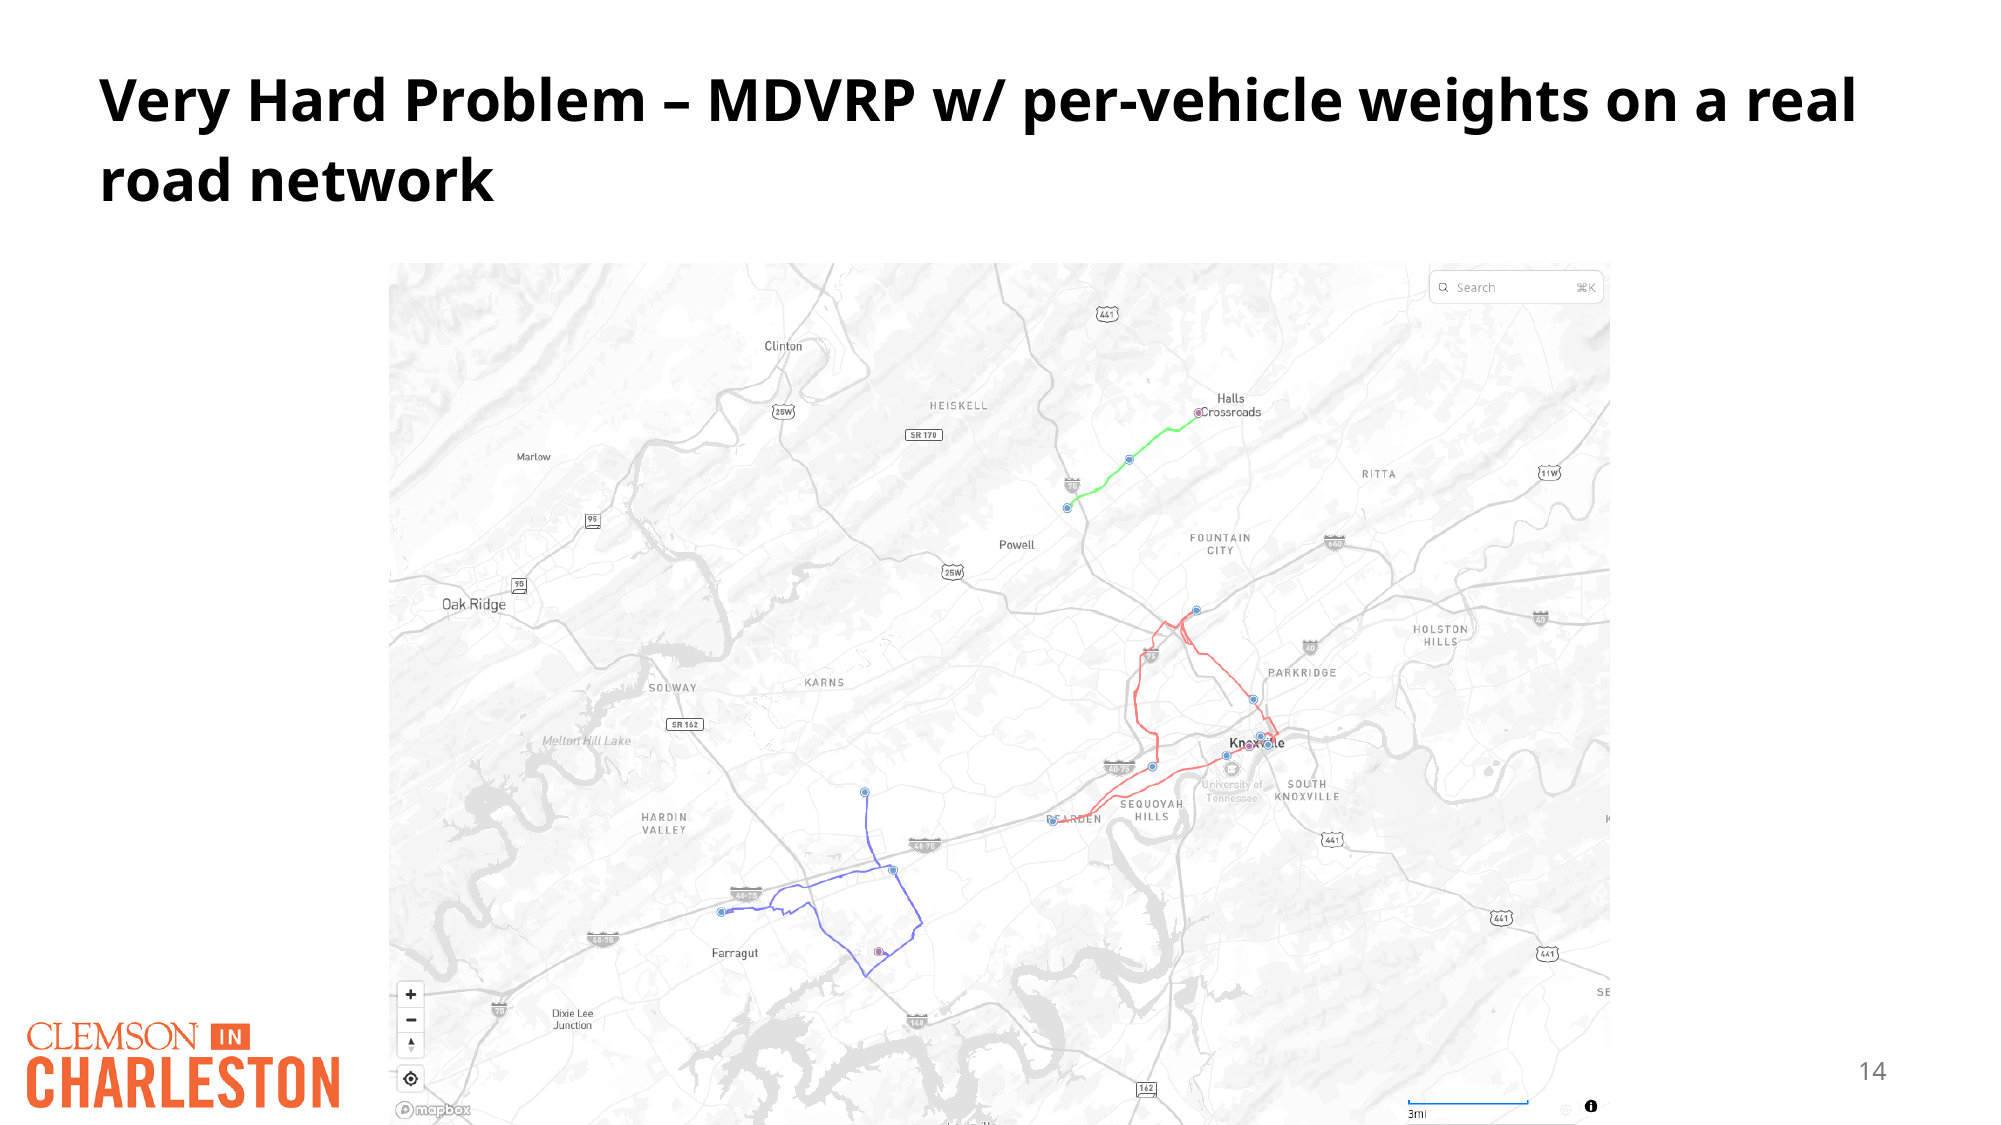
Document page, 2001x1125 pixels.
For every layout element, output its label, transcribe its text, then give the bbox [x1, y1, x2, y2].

title Very Hard Problem – MDVRP w/ per-vehicle weights on a real road network [99, 44, 1900, 233]
picture [27, 1022, 339, 1108]
picture [389, 263, 1610, 1125]
